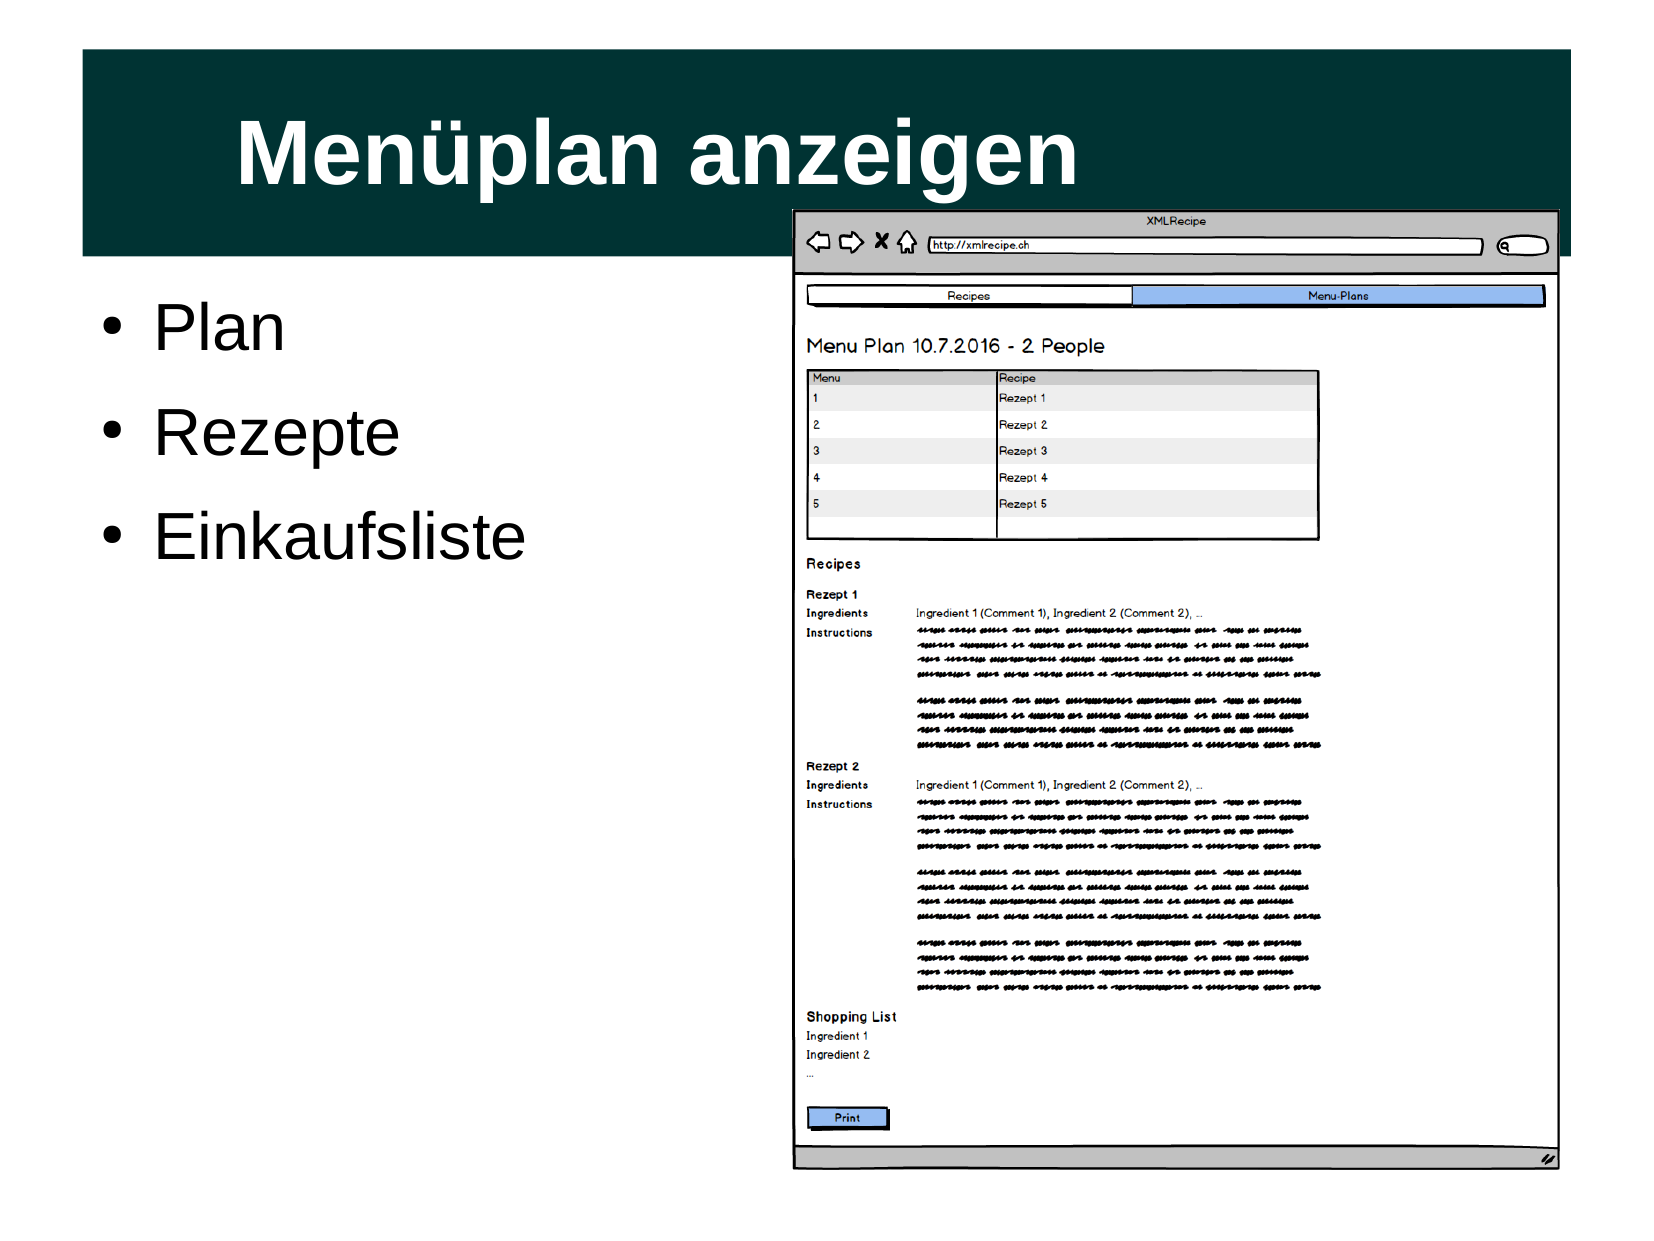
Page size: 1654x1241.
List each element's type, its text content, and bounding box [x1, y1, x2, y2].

list Plan Rezepte Einkaufsliste [82, 290, 721, 1010]
title Menüplan anzeigen [82, 49, 1571, 257]
picture [792, 209, 1560, 1170]
